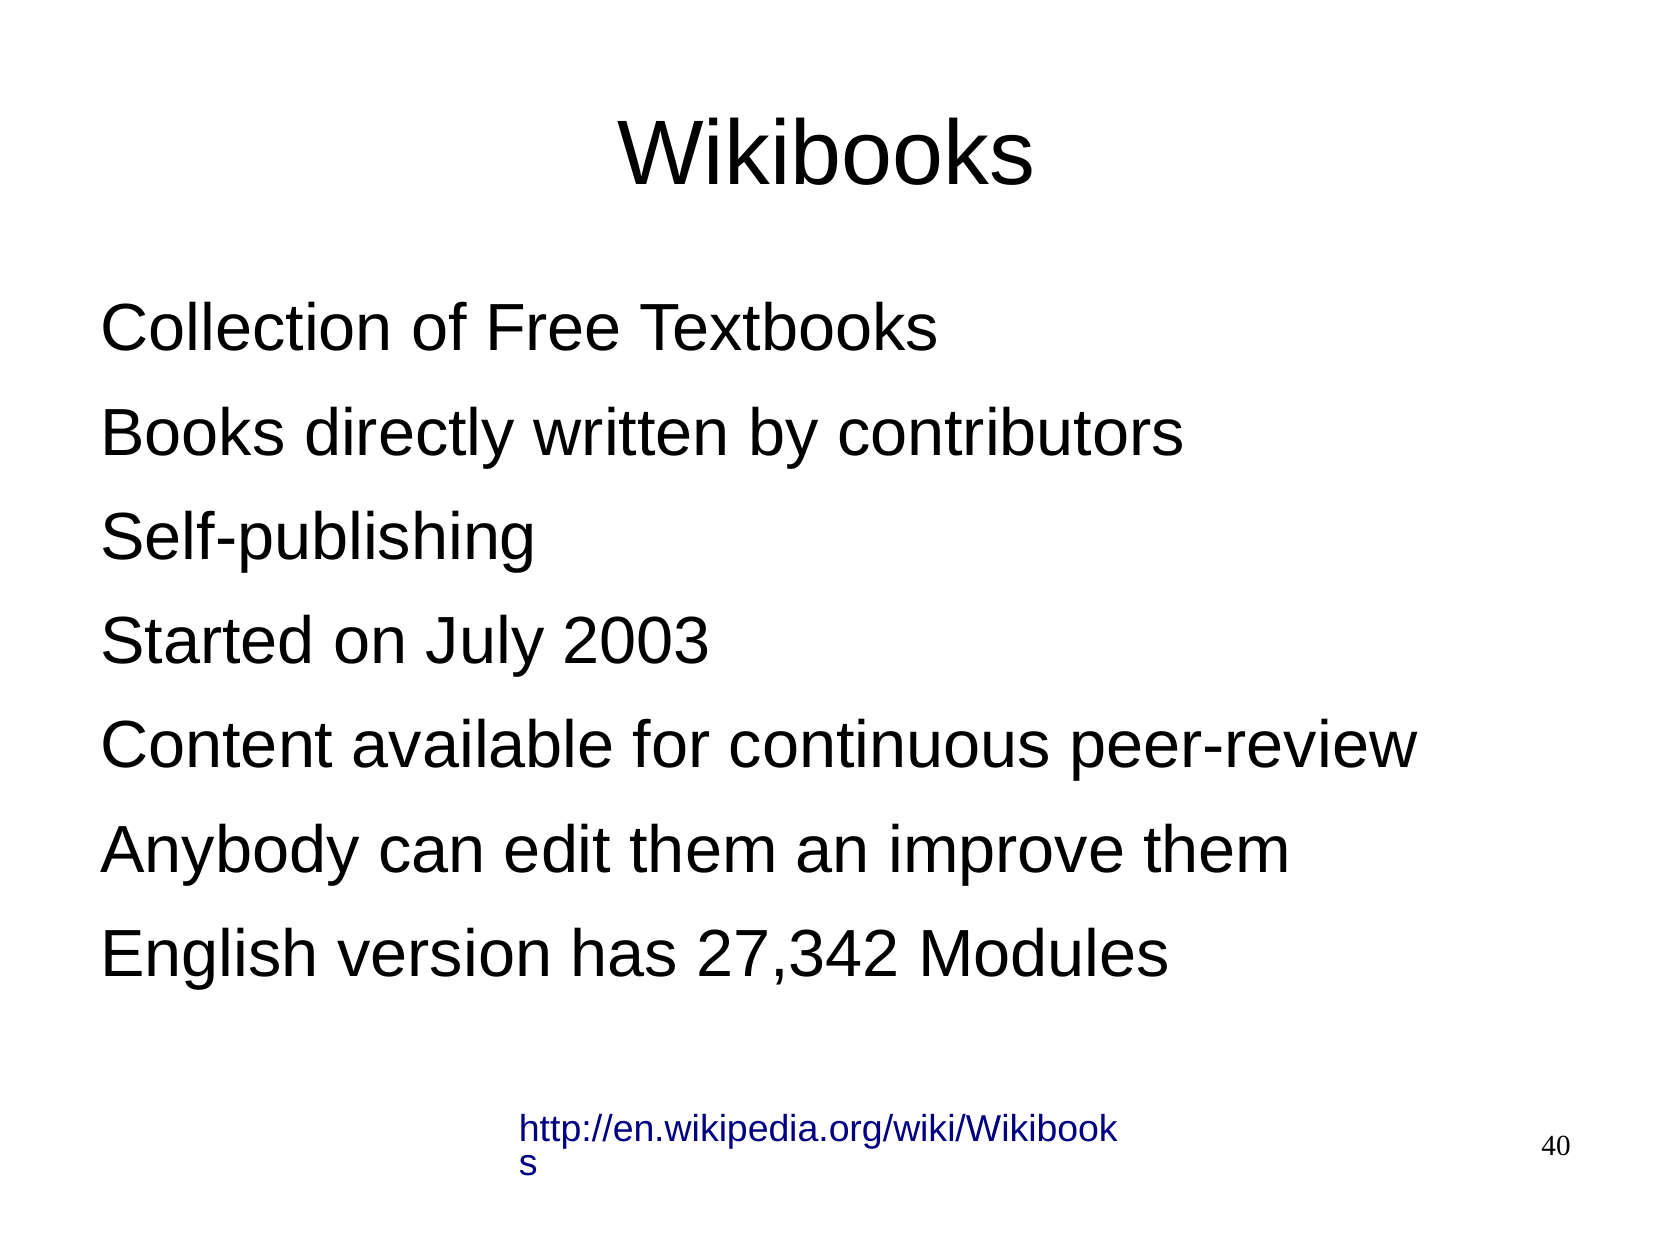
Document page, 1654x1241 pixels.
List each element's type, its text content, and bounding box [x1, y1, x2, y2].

title Wikibooks [82, 49, 1571, 257]
list Collection of Free Textbooks Books directly written by contributors Self-publishing Started on July 2003 Content available for continuous peer-review Anybody can edit them an improve them English version has 27,342 Modules [82, 290, 1571, 1094]
text_box http://en.wikipedia.org/wiki/Wikibooks [504, 1099, 1150, 1157]
